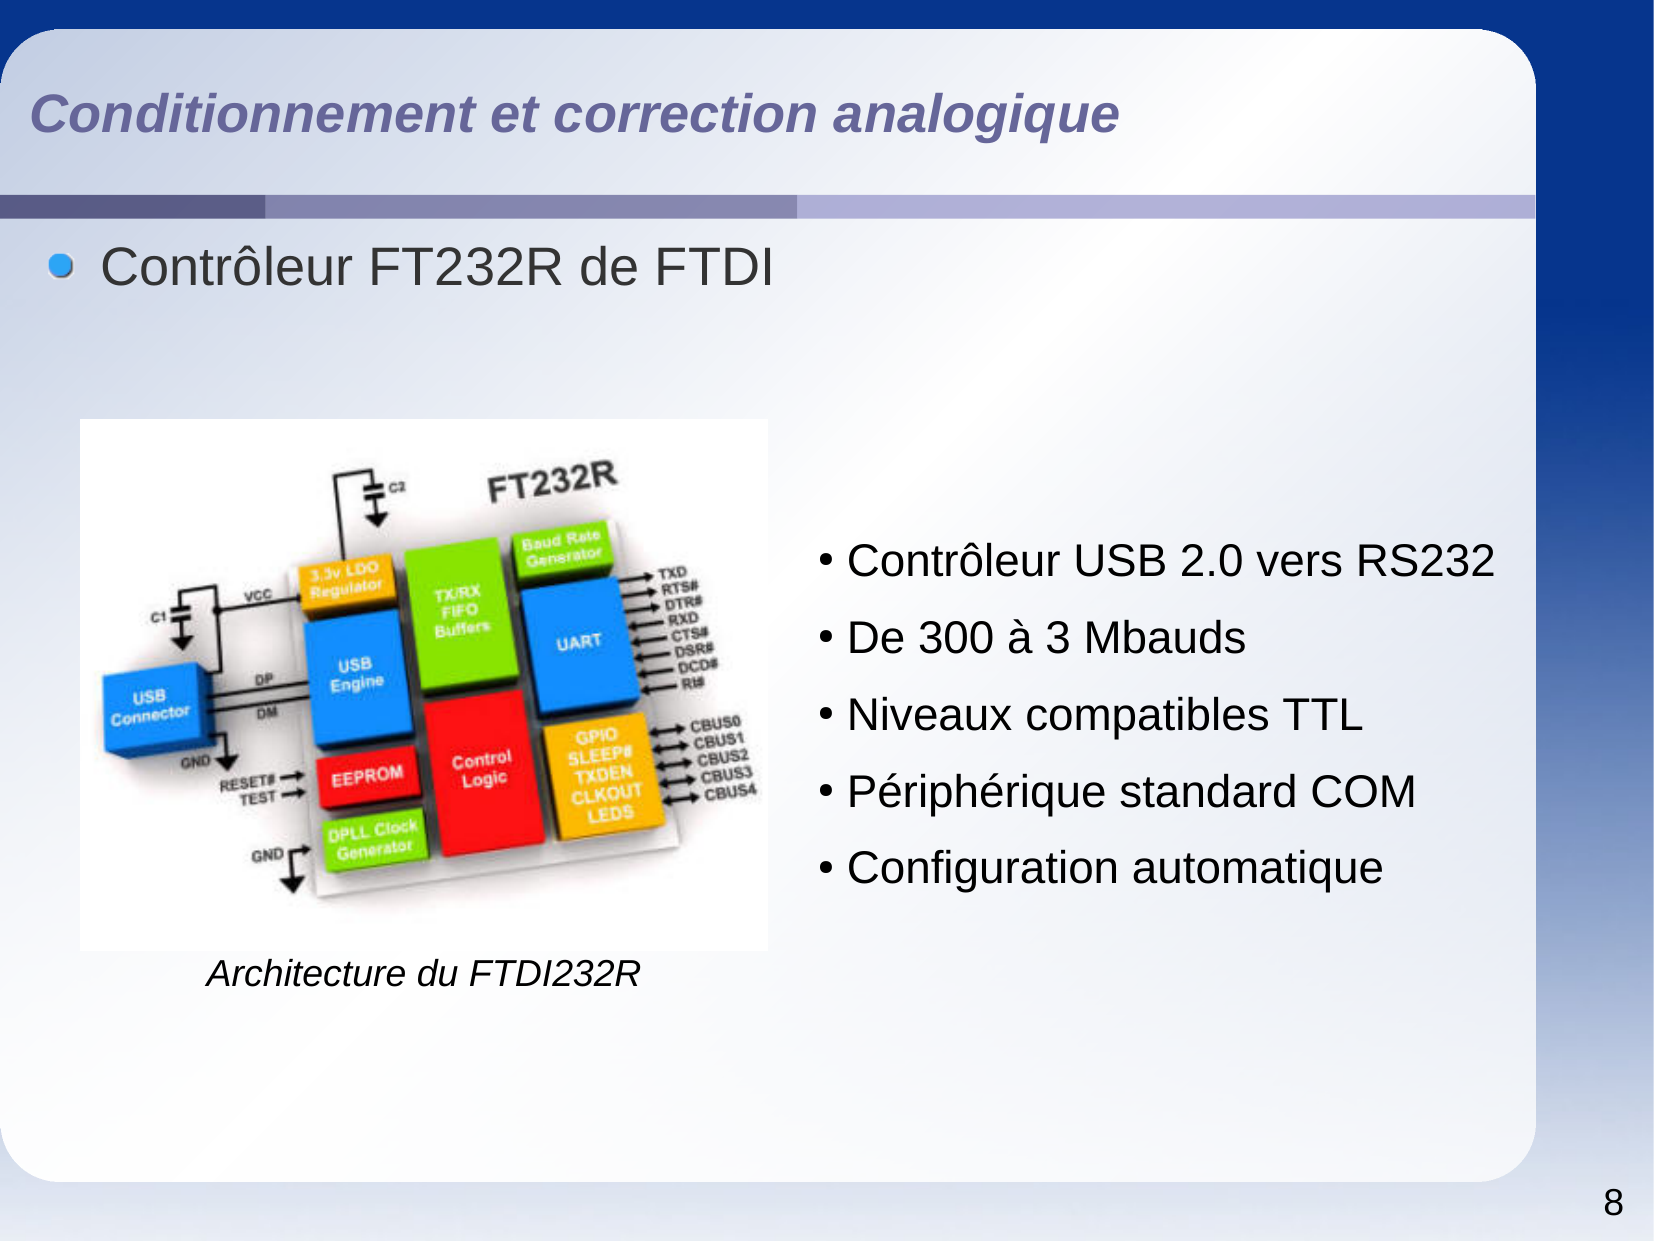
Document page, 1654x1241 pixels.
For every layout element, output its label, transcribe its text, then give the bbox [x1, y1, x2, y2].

text_box Contrôleur USB 2.0 vers RS232 De 300 à 3 Mbauds Niveaux compatibles TTL Périphérique standard COM Configuration automatique [803, 501, 1512, 874]
title Conditionnement et correction analogique [29, 49, 1506, 178]
picture [0, 0, 1654, 1241]
list Contrôleur FT232R de FTDI [29, 236, 1506, 1152]
text_box Architecture du FTDI232R [191, 944, 657, 1002]
picture [80, 419, 768, 951]
